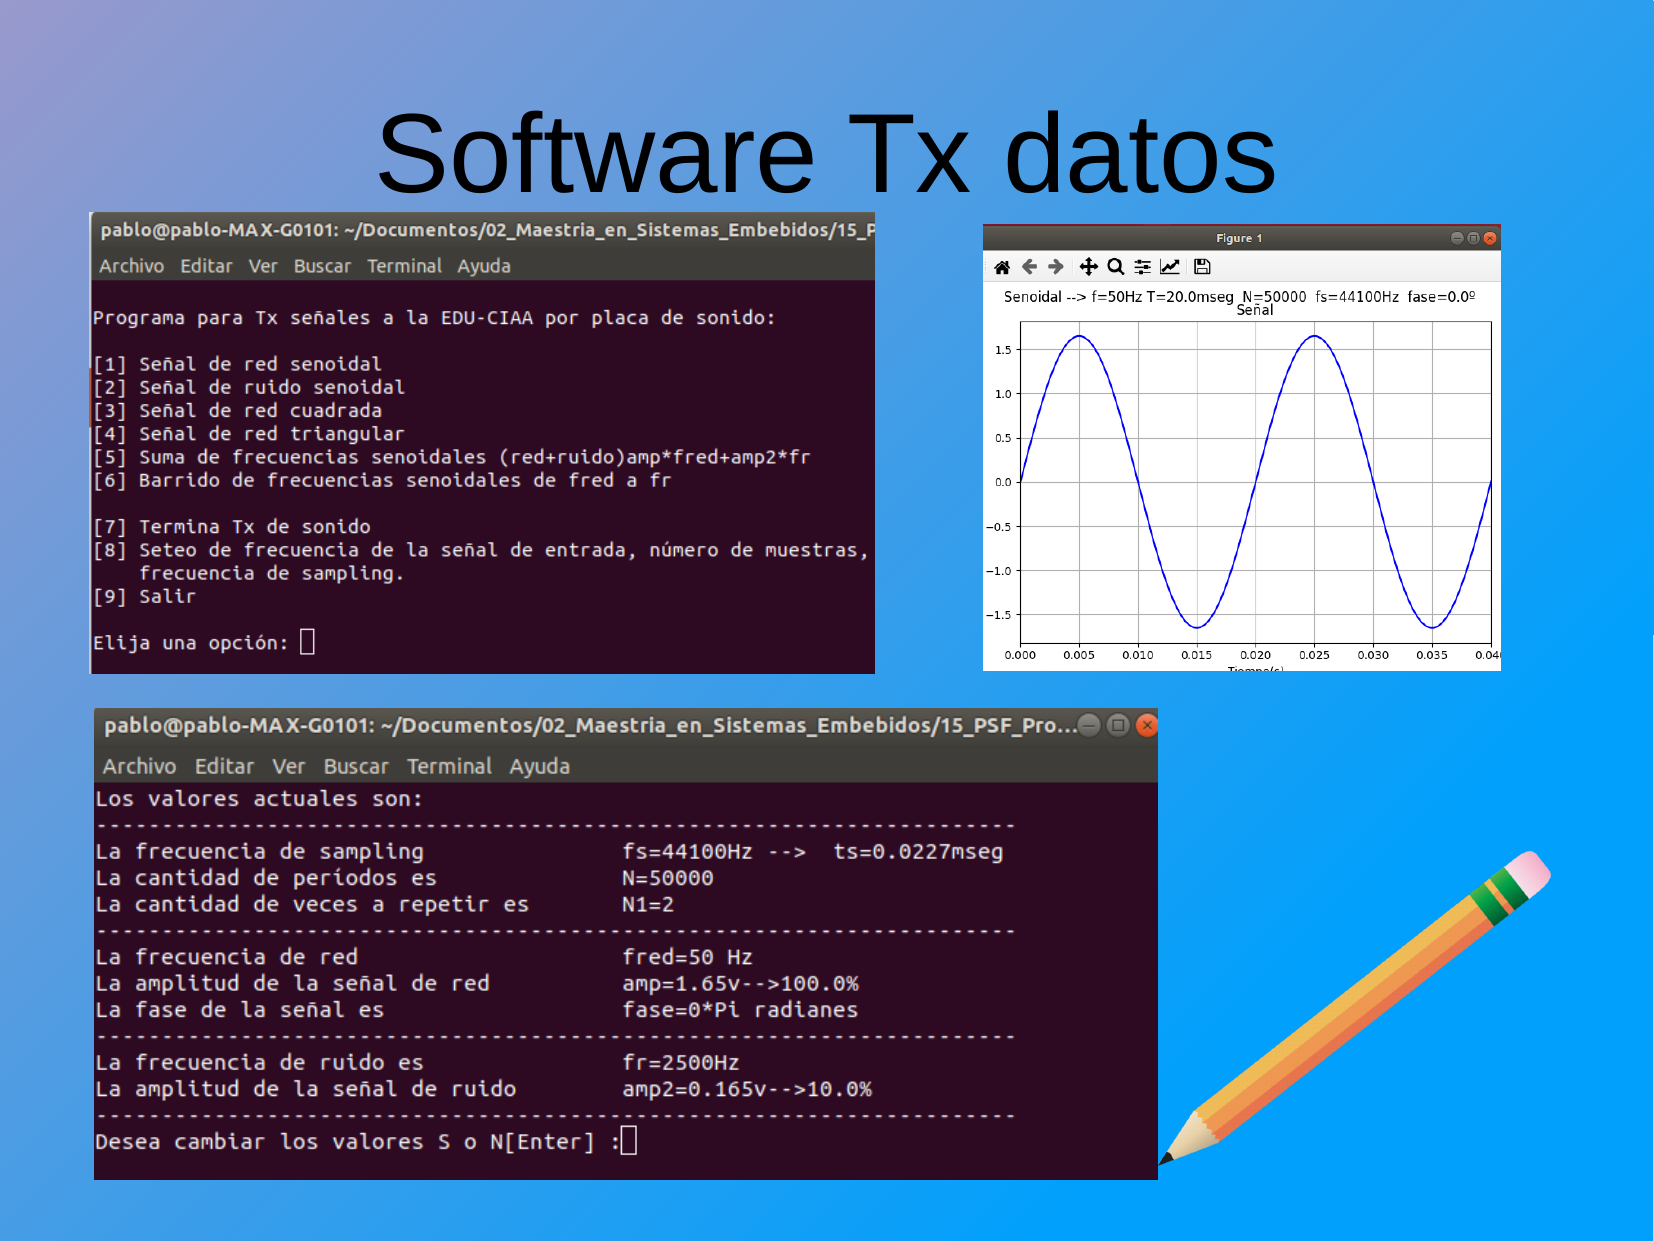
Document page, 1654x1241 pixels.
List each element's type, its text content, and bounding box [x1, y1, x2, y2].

picture [983, 224, 1501, 671]
title Software Tx datos [82, 49, 1571, 257]
picture [94, 708, 1557, 1241]
picture [89, 212, 875, 674]
